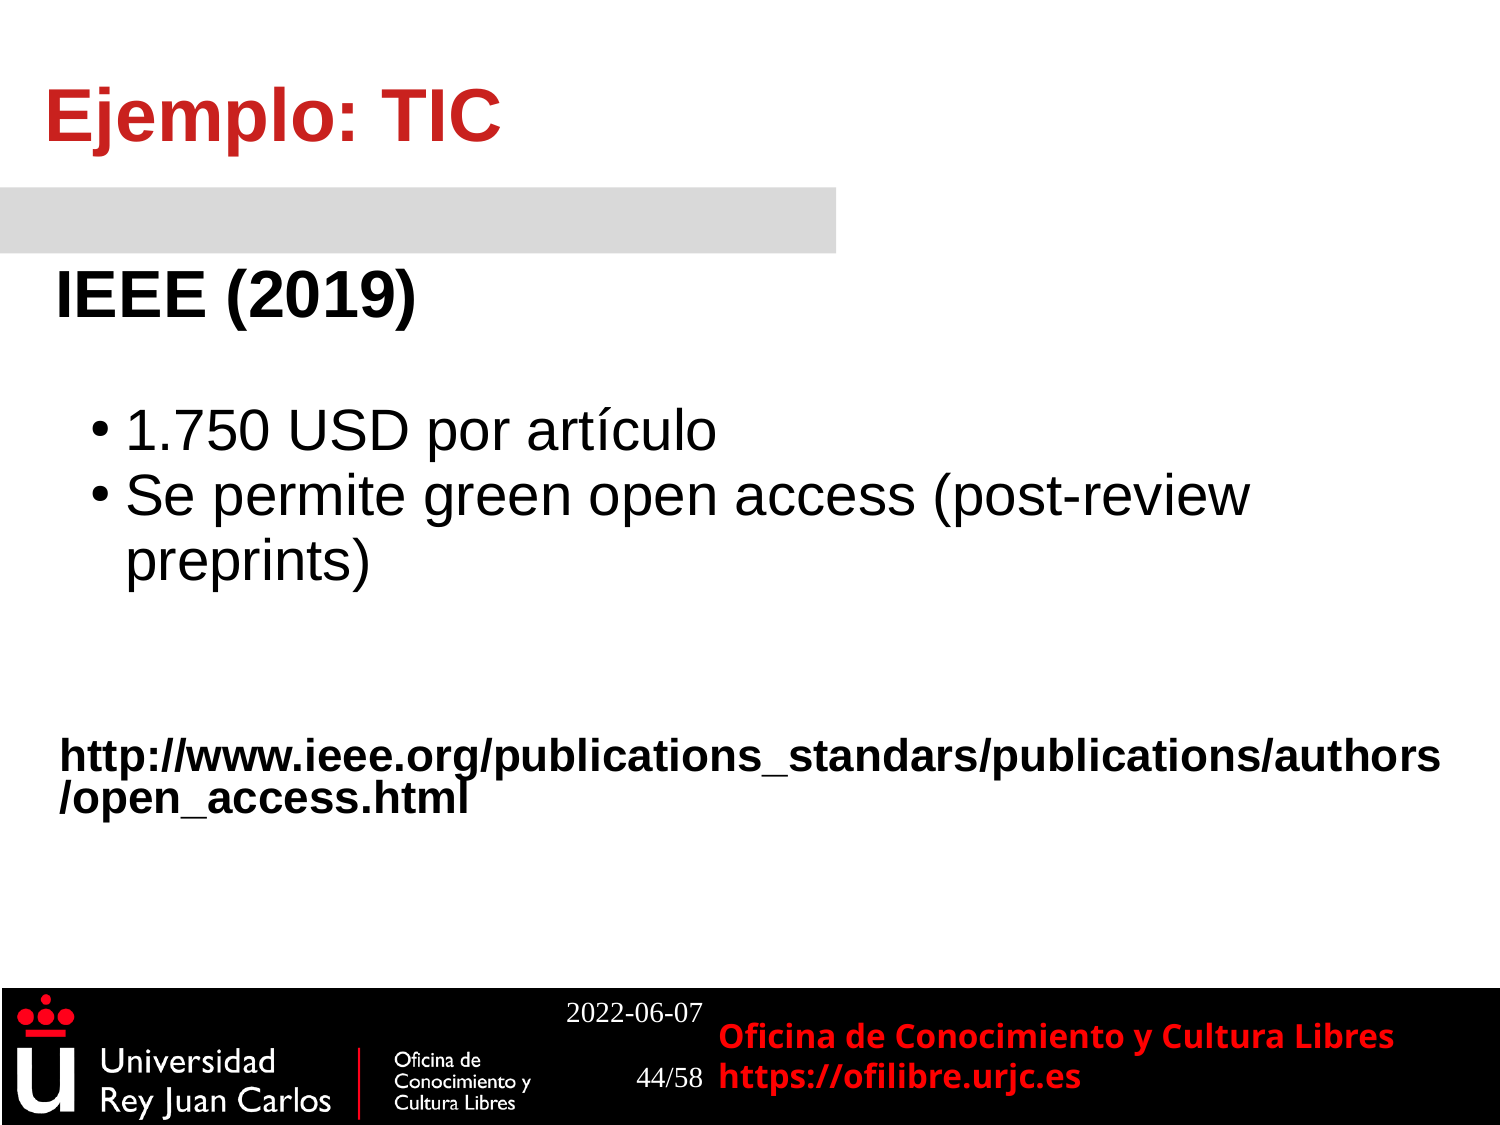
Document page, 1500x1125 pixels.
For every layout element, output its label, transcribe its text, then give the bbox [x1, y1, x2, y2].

text_box Ejemplo: TIC [30, 66, 1036, 249]
text_box IEEE (2019) [40, 249, 811, 340]
text_box http://www.ieee.org/publications_standars/publications/authors/open_access.html [45, 722, 1471, 841]
text_box 1.750 USD por artículo Se permite green open access (post-review preprints) [75, 390, 1351, 601]
title [75, 7, 1425, 196]
picture [17, 994, 531, 1120]
